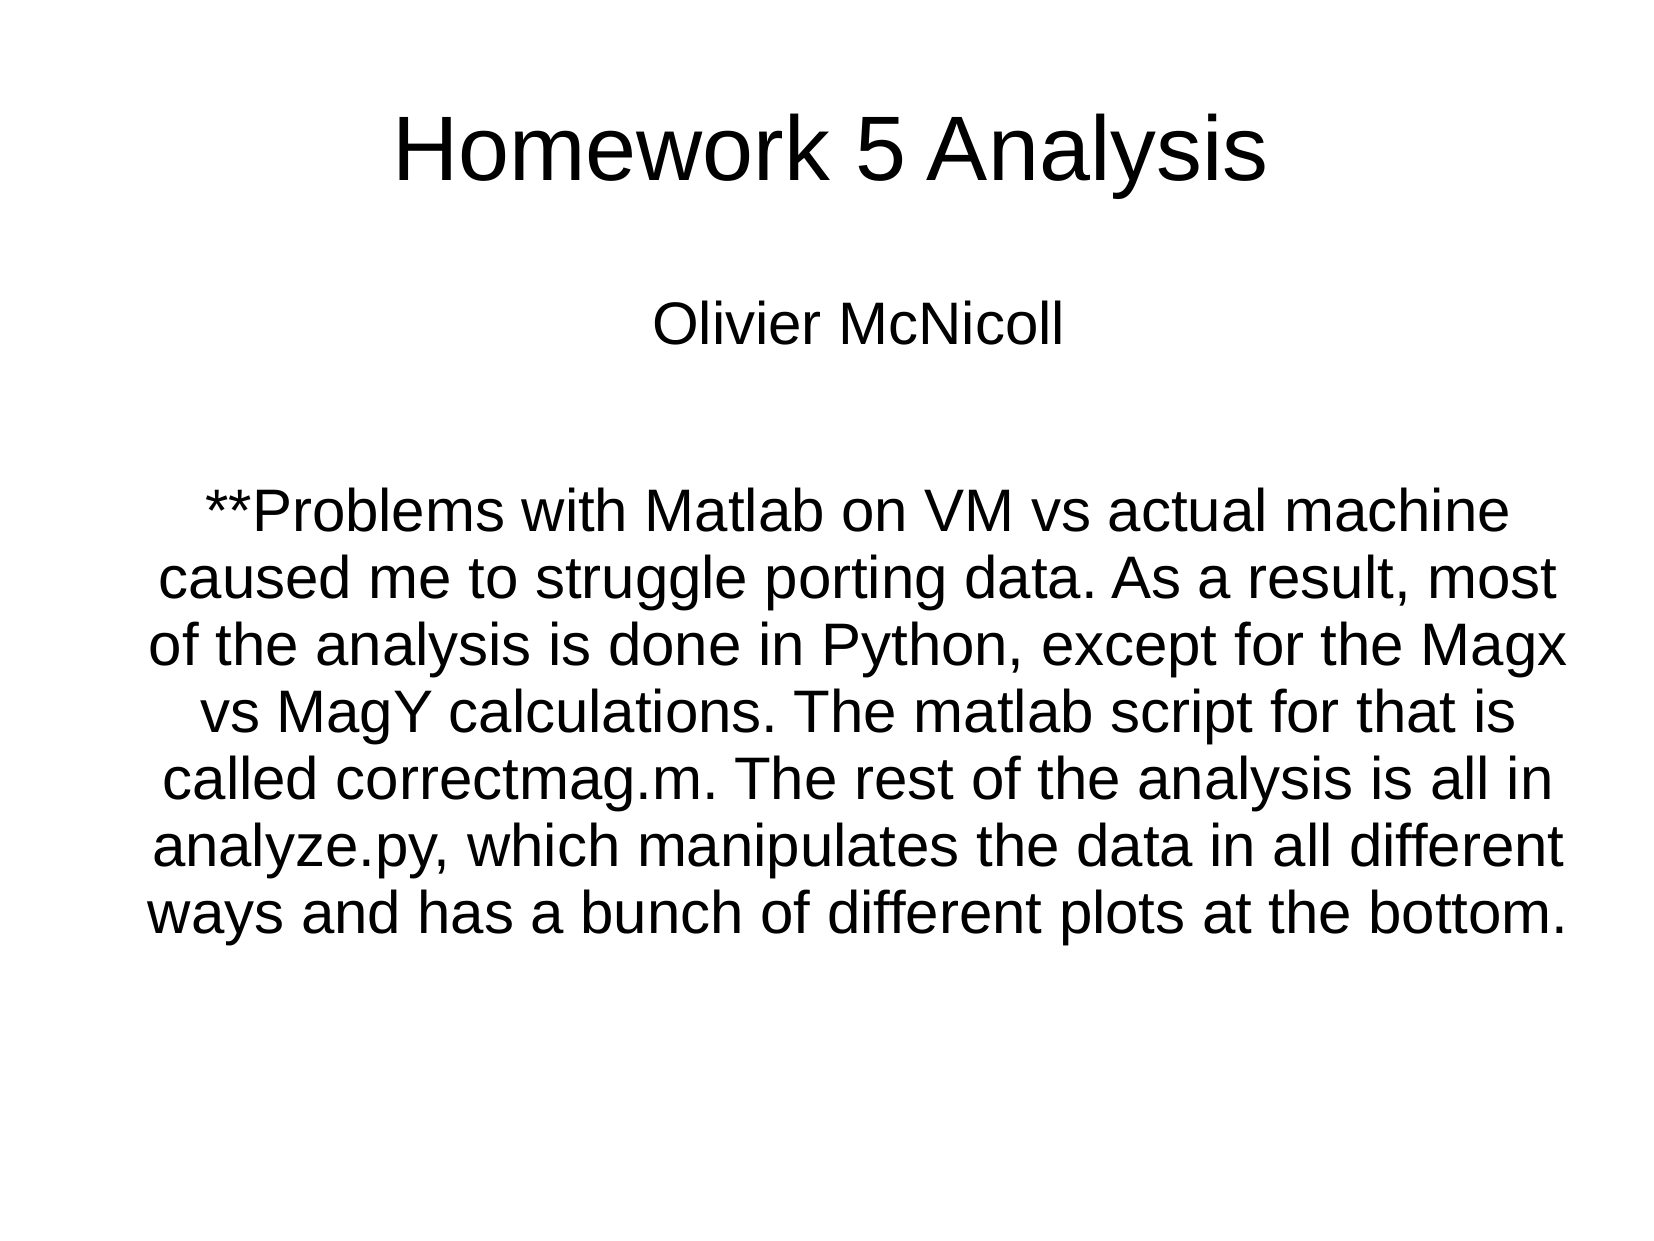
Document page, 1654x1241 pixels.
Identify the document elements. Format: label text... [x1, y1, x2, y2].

title Homework 5 Analysis [86, 45, 1576, 253]
list Olivier McNicoll **Problems with Matlab on VM vs actual machine caused me to struggle porting data. As a result, most of the analysis is done in Python, except for the Magx vs MagY calculations. The matlab script for that is called correctmag.m. The rest of the analysis is all in analyze.py, which manipulates the data in all different ways and has a bunch of different plots at the bottom. [82, 290, 1571, 1010]
